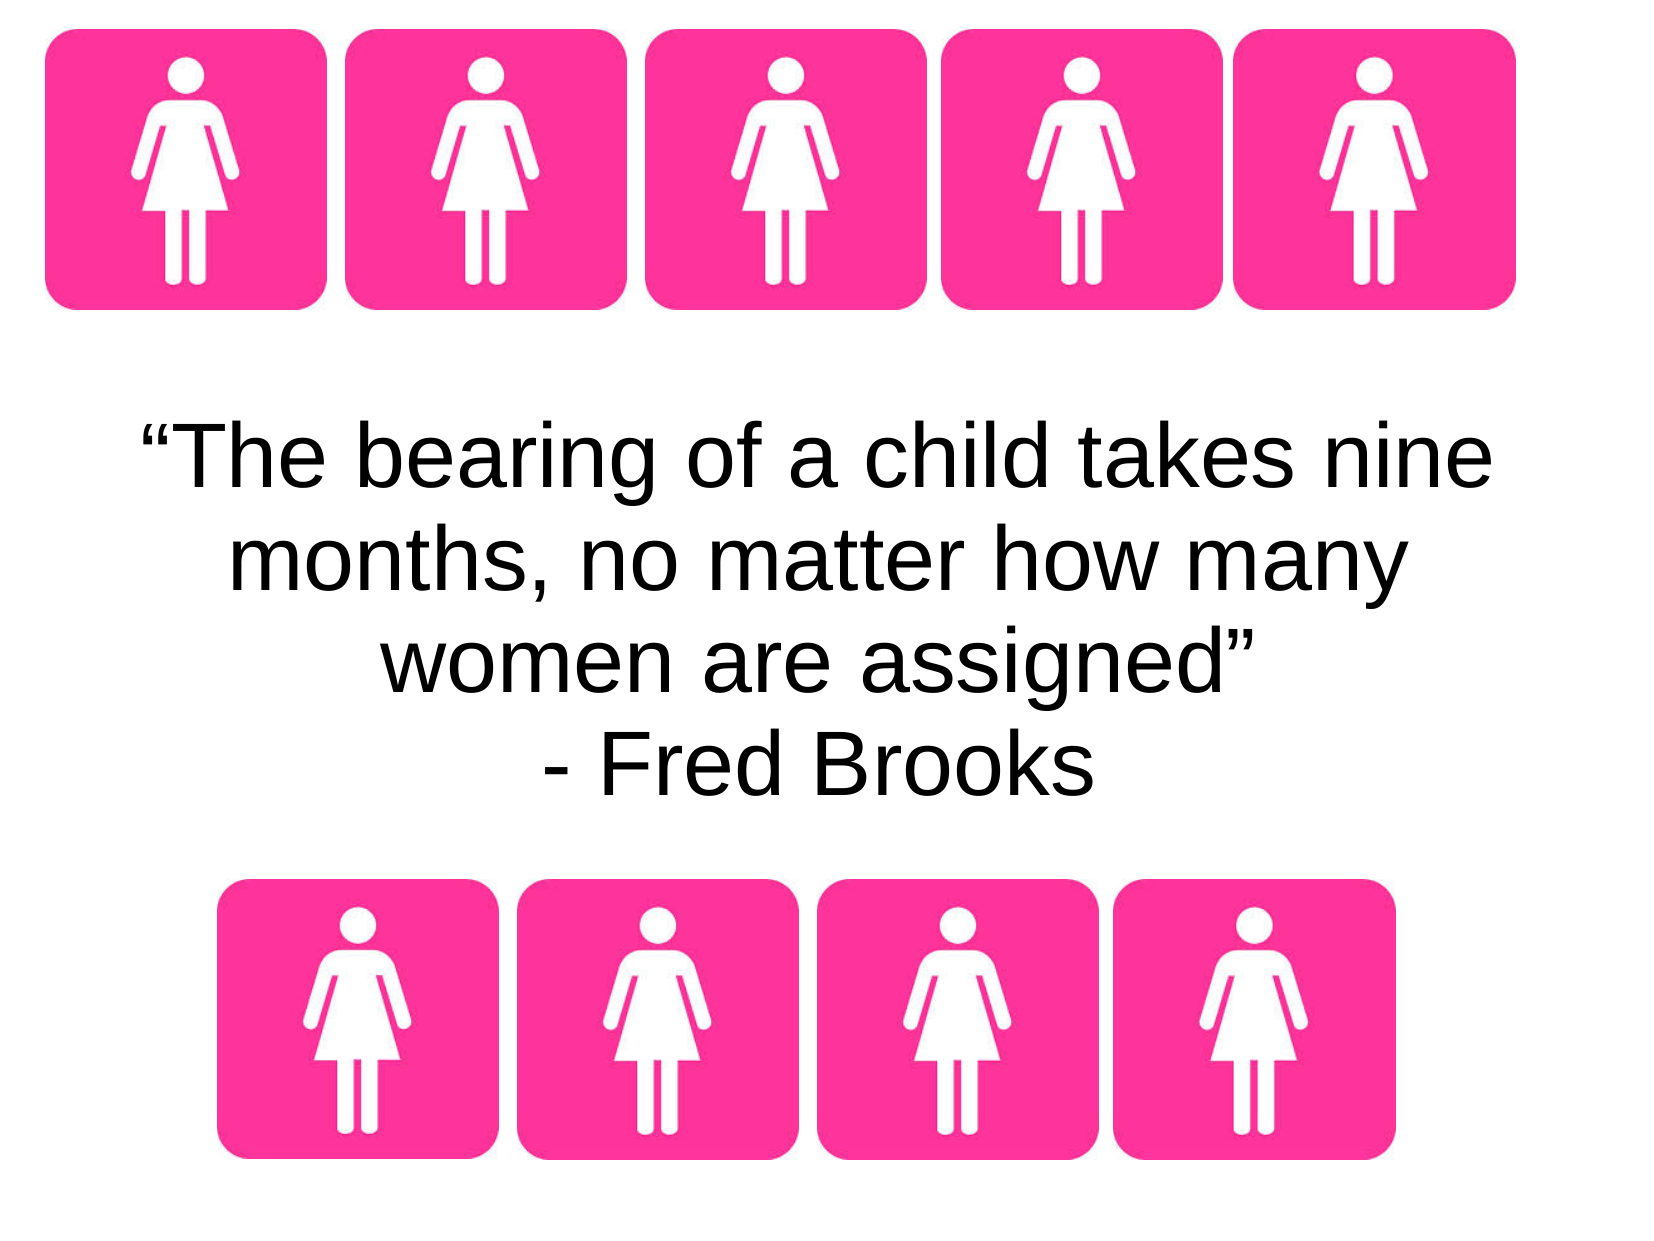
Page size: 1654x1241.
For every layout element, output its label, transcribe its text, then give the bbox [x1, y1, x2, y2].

picture [217, 879, 499, 1160]
picture [345, 29, 627, 310]
picture [45, 29, 327, 310]
picture [817, 879, 1099, 1160]
picture [517, 879, 799, 1160]
picture [1233, 29, 1516, 310]
picture [1113, 879, 1396, 1160]
picture [645, 29, 927, 310]
title “The bearing of a child takes nine months, no matter how many women are assigned” - Fred Brooks [75, 404, 1564, 815]
picture [941, 29, 1223, 310]
